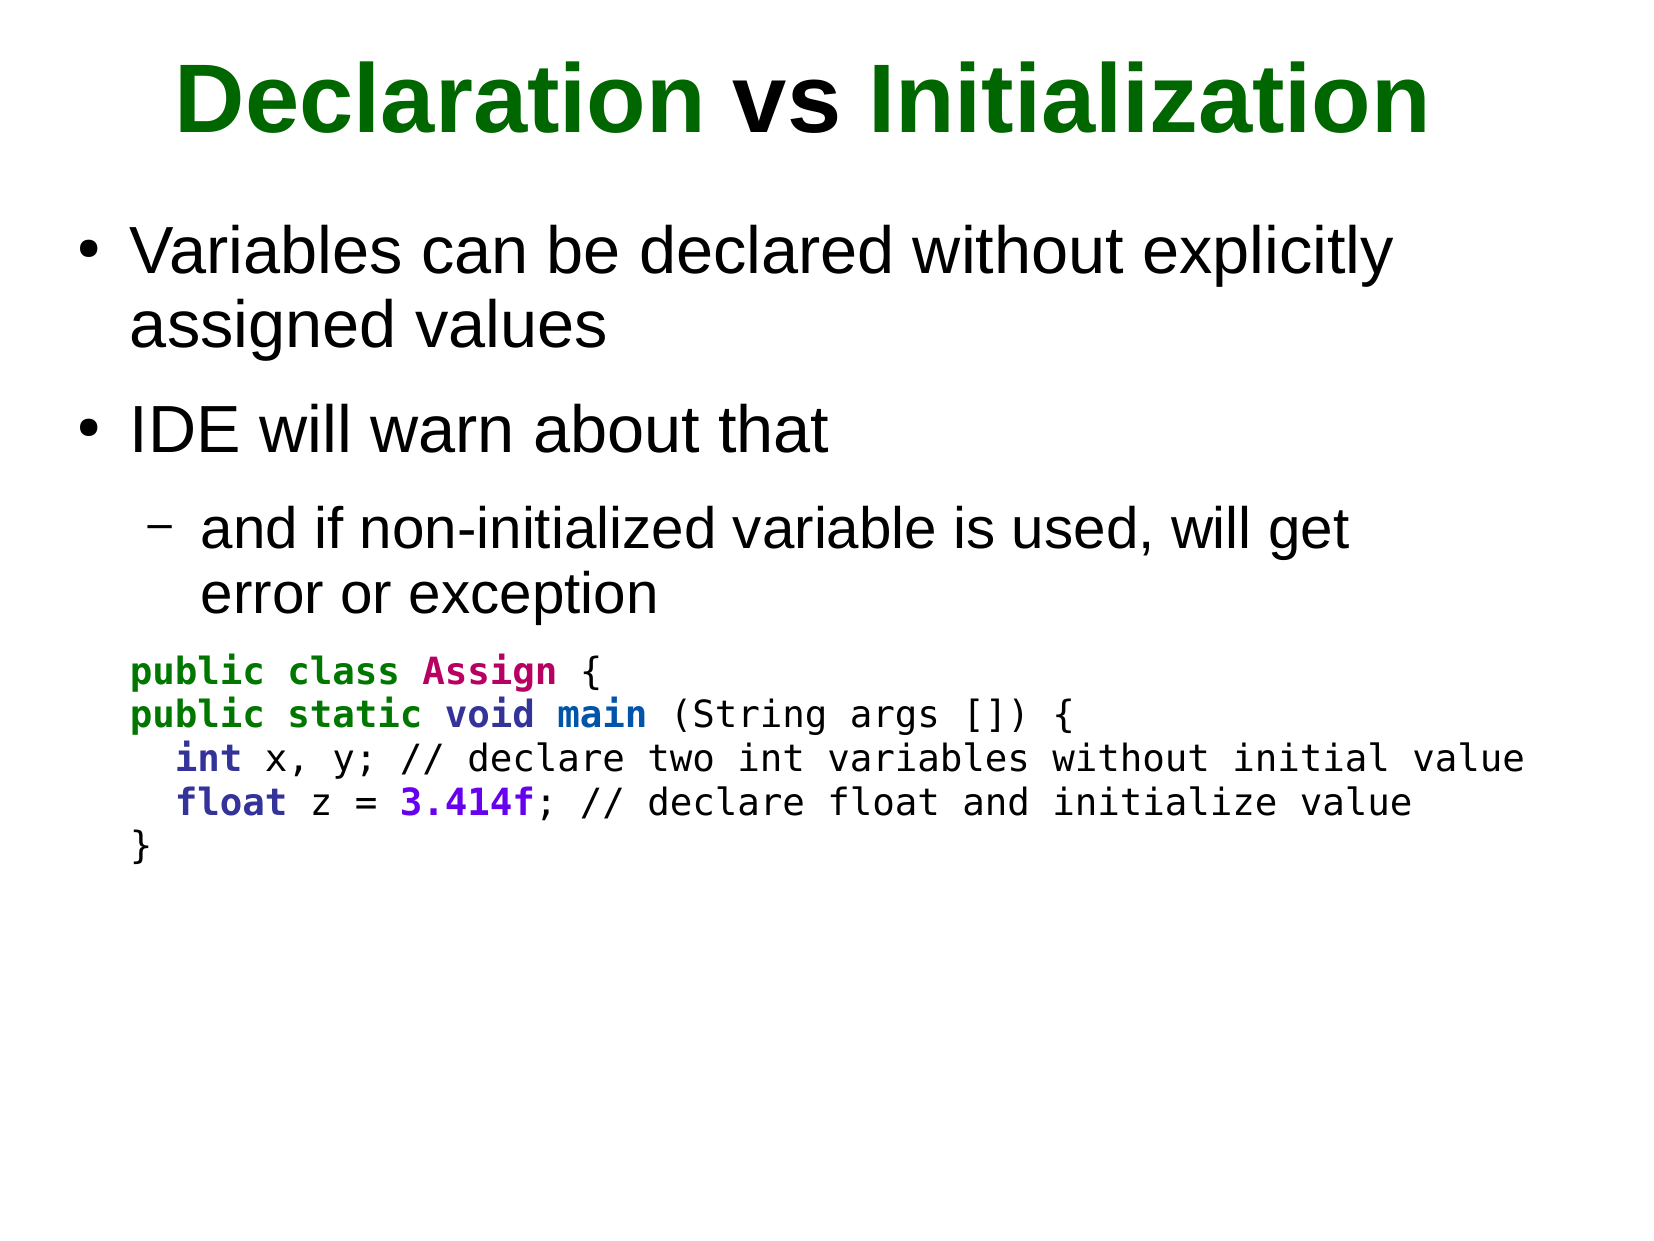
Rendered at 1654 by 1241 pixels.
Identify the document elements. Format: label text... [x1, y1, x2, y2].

title Declaration vs Initialization [59, 43, 1548, 154]
list Variables can be declared without explicitly assigned values IDE will warn about that and if non-initialized variable is used, will get error or exception public class Assign { public static void main (String args []) { int x, y; // declare two int variables without initial value float z = 3.414f; // declare float and initialize value } [59, 212, 1619, 1182]
